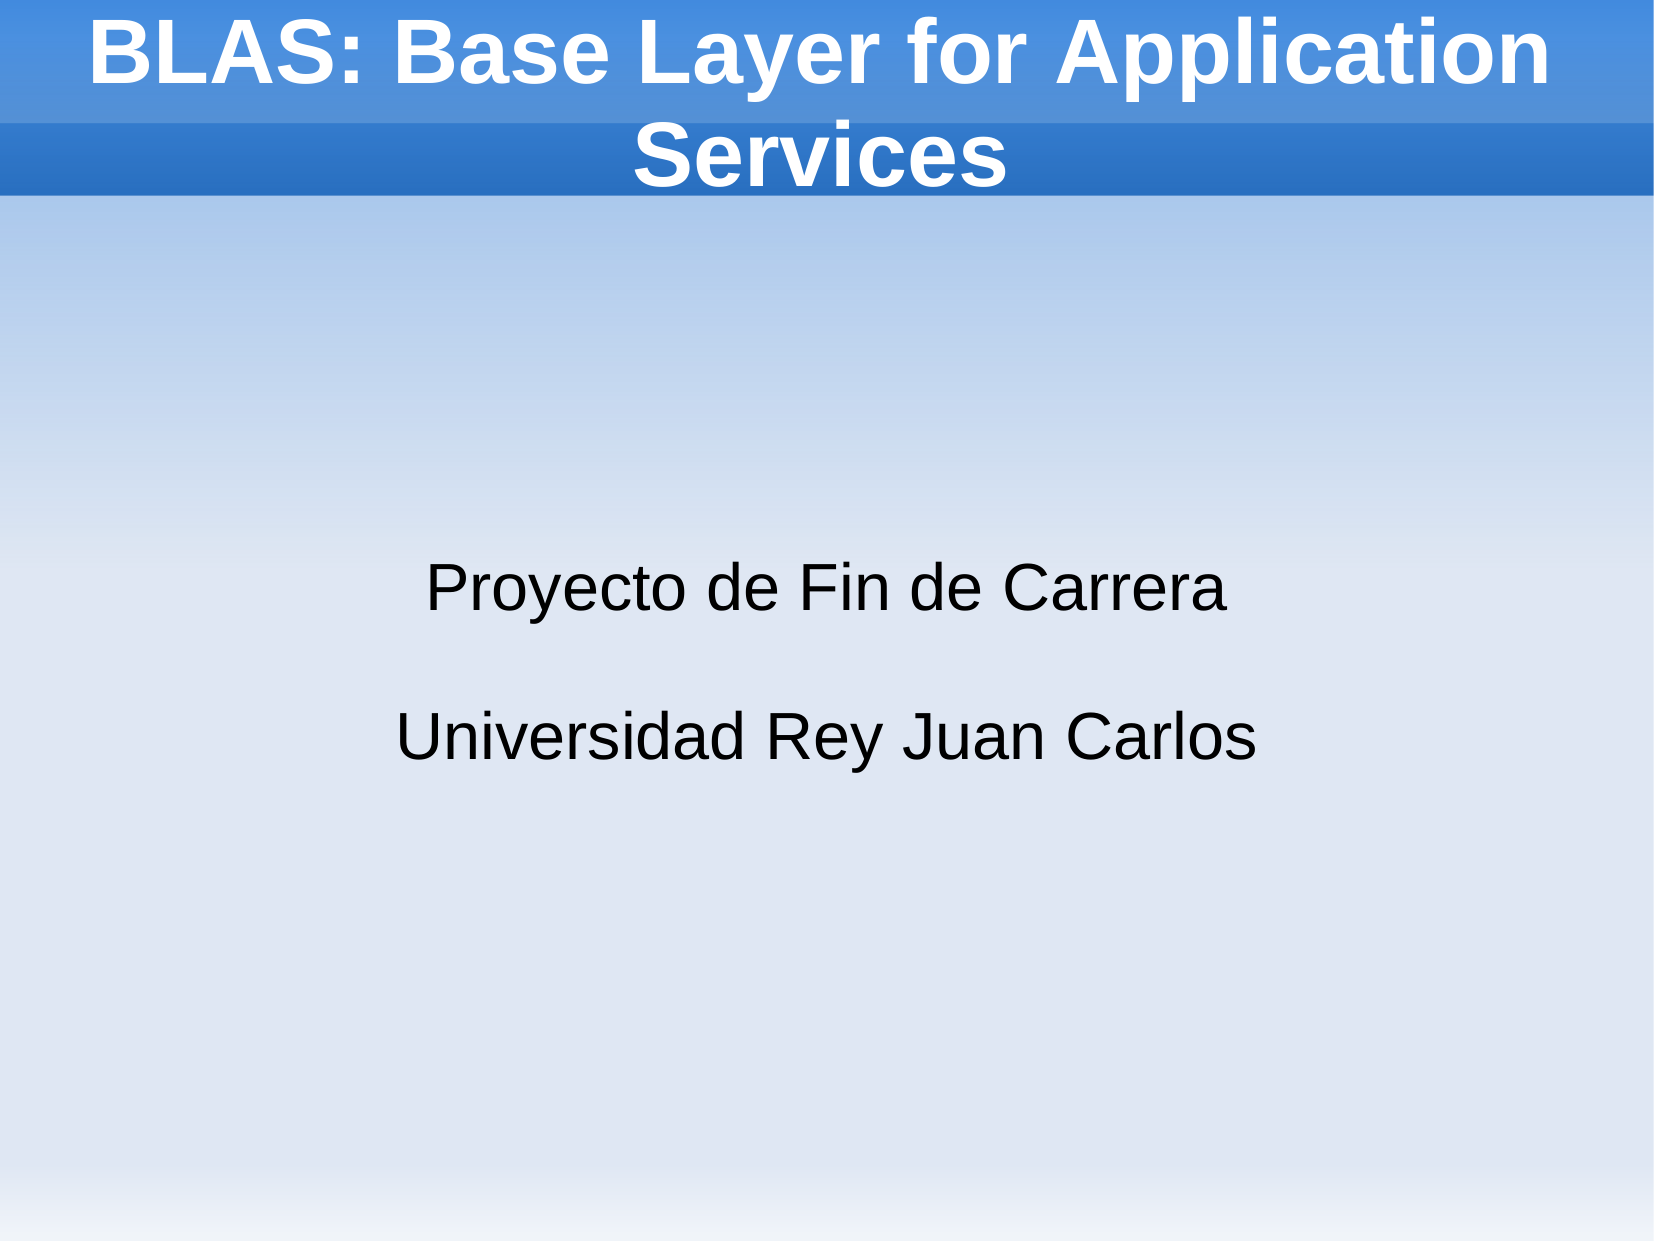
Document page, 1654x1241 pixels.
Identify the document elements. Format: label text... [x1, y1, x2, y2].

picture [0, 0, 1654, 1241]
subtitle Proyecto de Fin de Carrera Universidad Rey Juan Carlos [82, 290, 1571, 1109]
title BLAS: Base Layer for Application Services [76, 0, 1565, 222]
